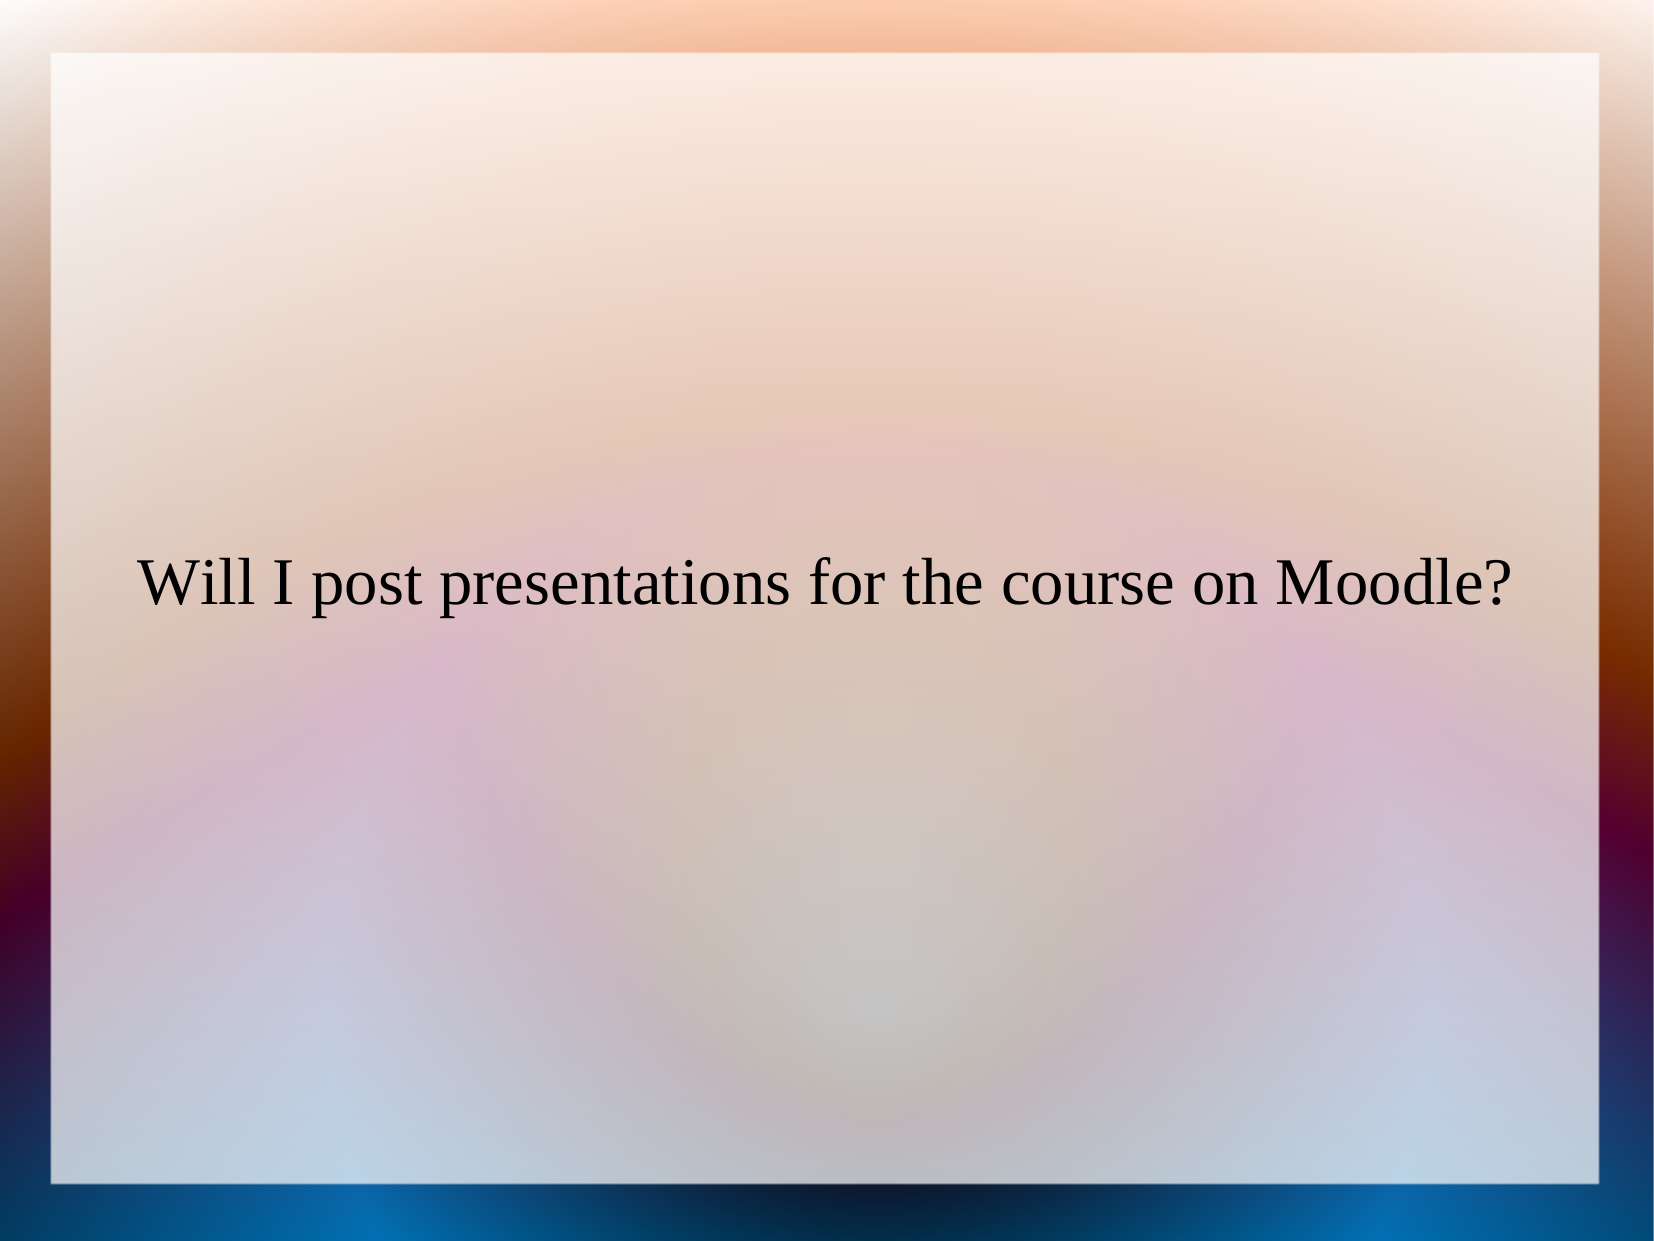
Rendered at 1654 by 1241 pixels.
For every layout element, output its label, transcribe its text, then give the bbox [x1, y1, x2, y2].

picture [0, 0, 1654, 1241]
subtitle Will I post presentations for the course on Moodle? [82, 55, 1571, 1109]
